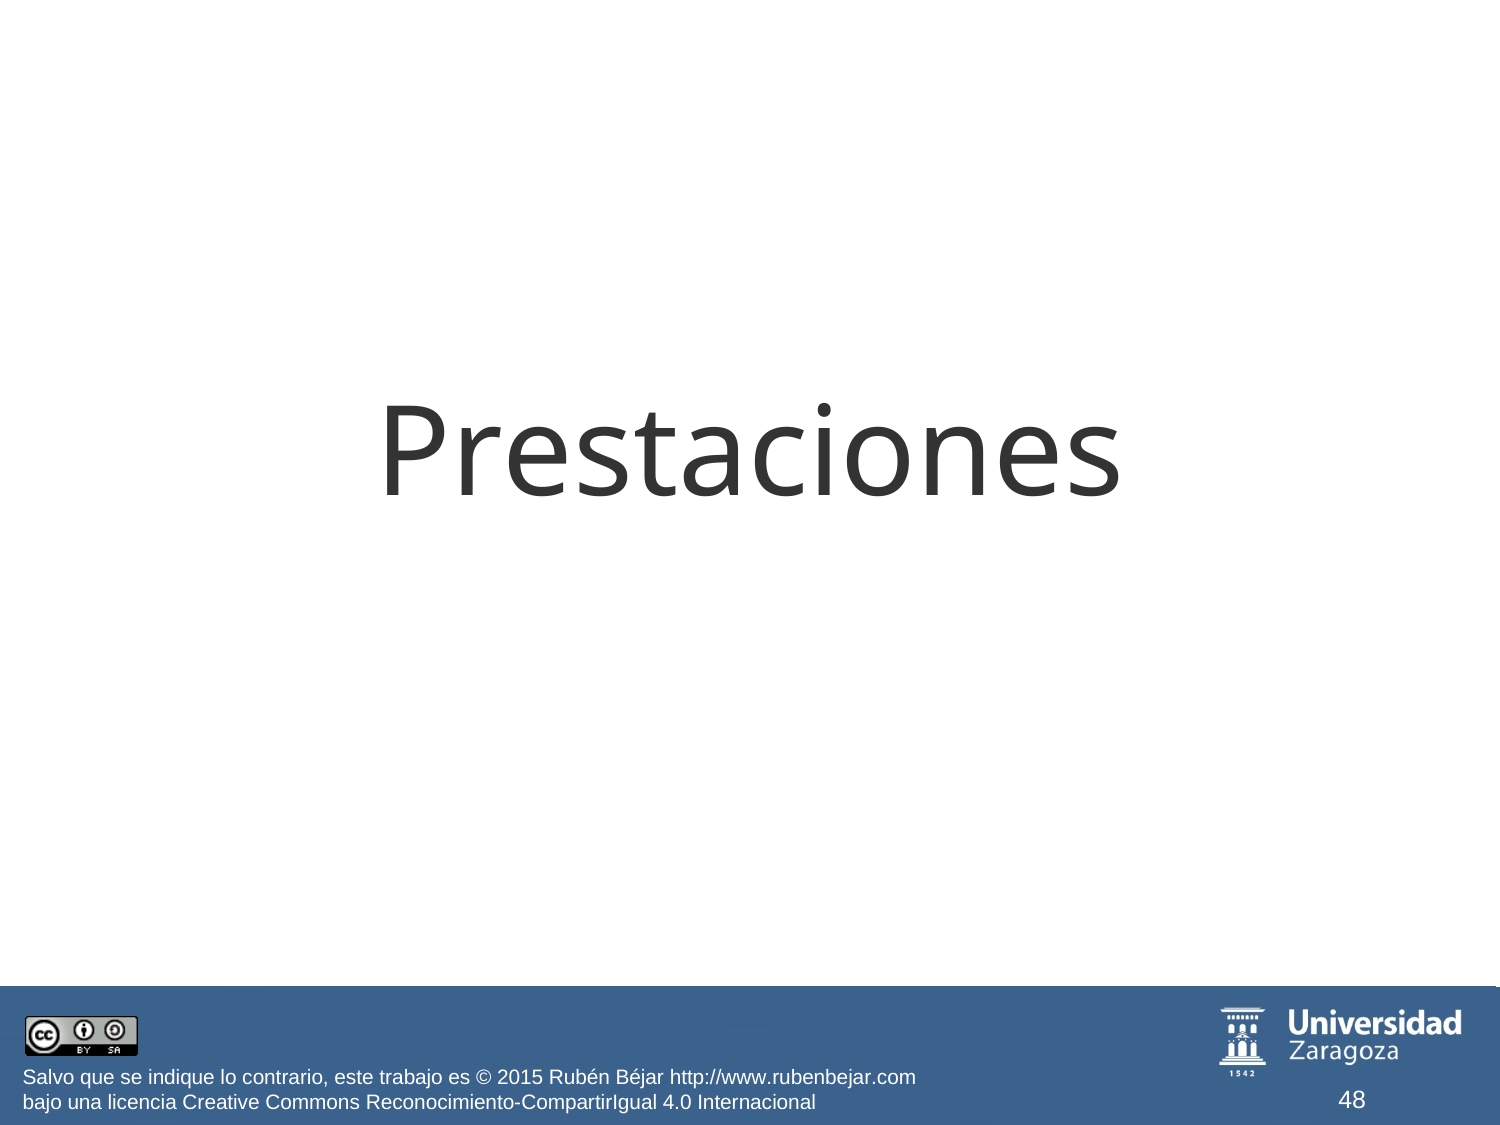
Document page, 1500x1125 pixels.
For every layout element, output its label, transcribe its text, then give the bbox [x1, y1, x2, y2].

picture [0, 986, 1500, 1125]
text_box Prestaciones [169, 307, 1331, 585]
